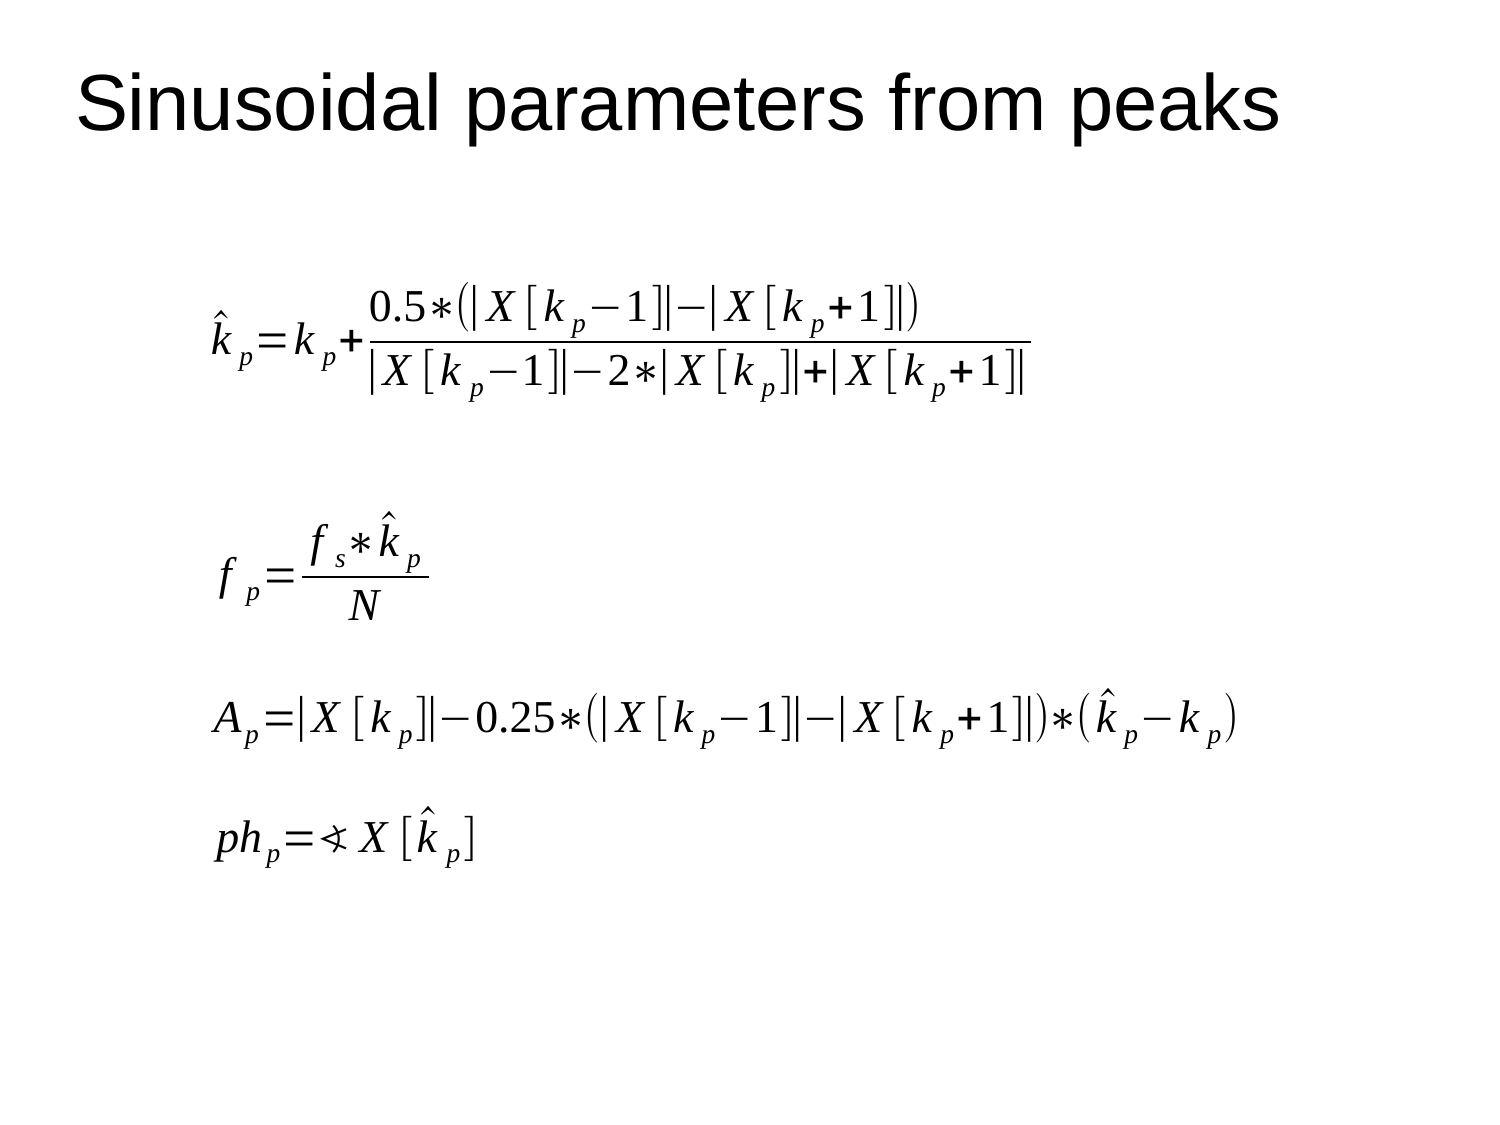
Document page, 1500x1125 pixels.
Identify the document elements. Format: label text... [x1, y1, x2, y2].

chart [202, 279, 1246, 974]
title Sinusoidal parameters from peaks [75, 9, 1425, 198]
